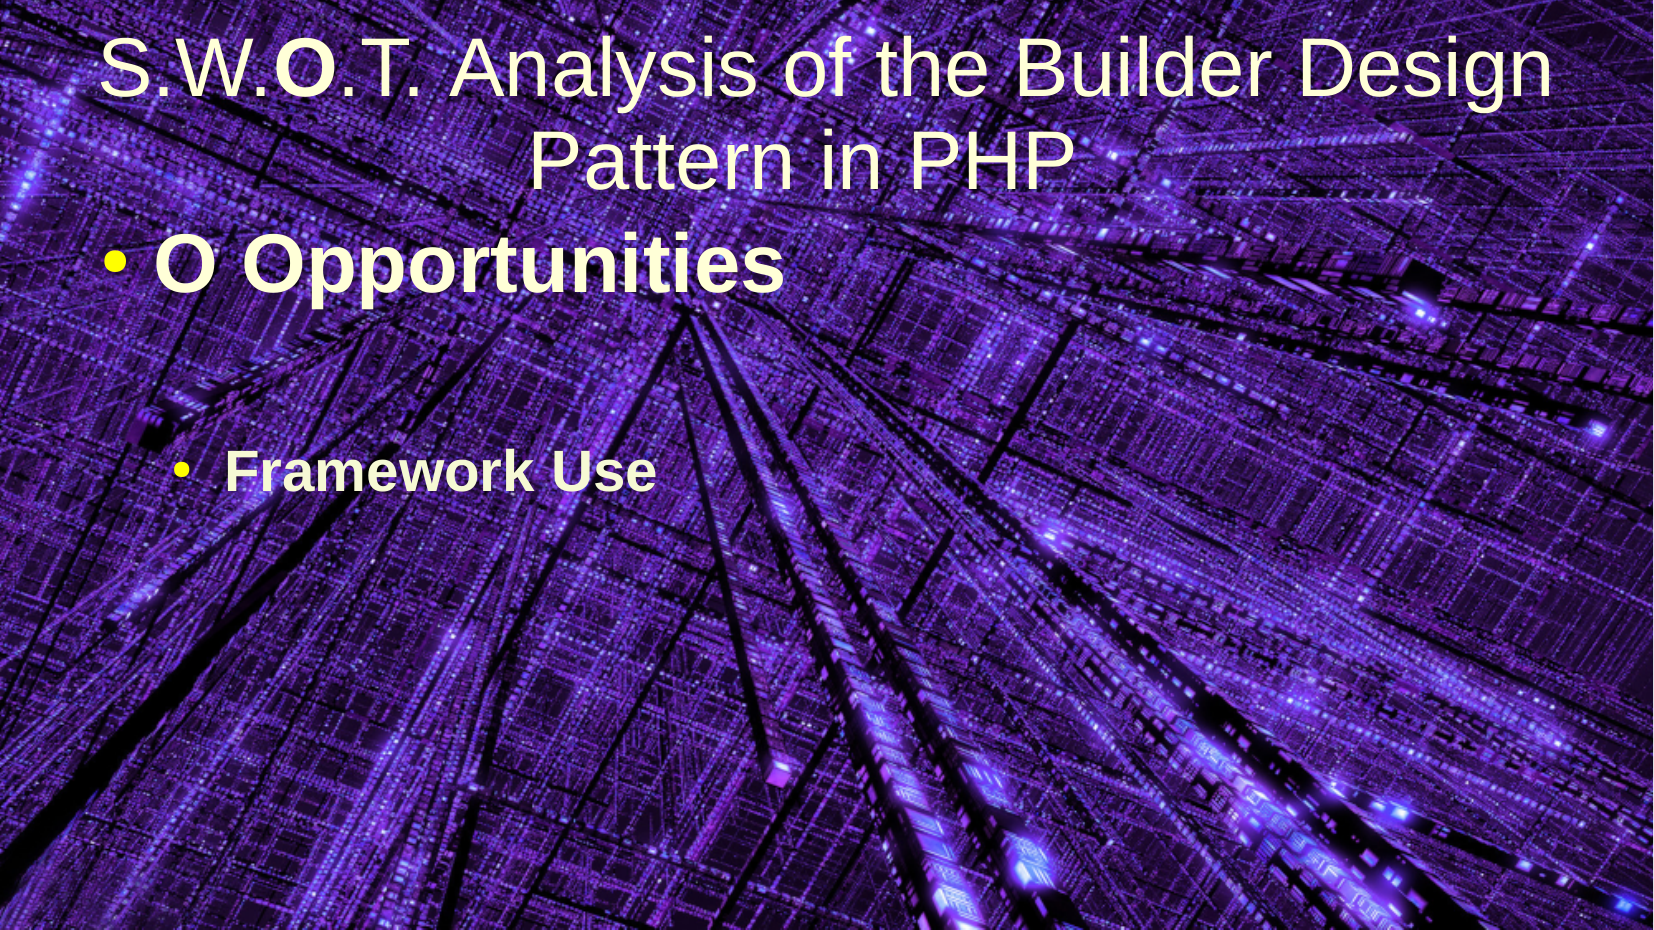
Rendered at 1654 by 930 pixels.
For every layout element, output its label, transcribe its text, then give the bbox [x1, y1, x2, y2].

title S.W.O.T. Analysis of the Builder Design Pattern in PHP [82, 21, 1571, 208]
picture [0, 0, 1654, 930]
list O Opportunities Framework Use [82, 217, 1571, 757]
